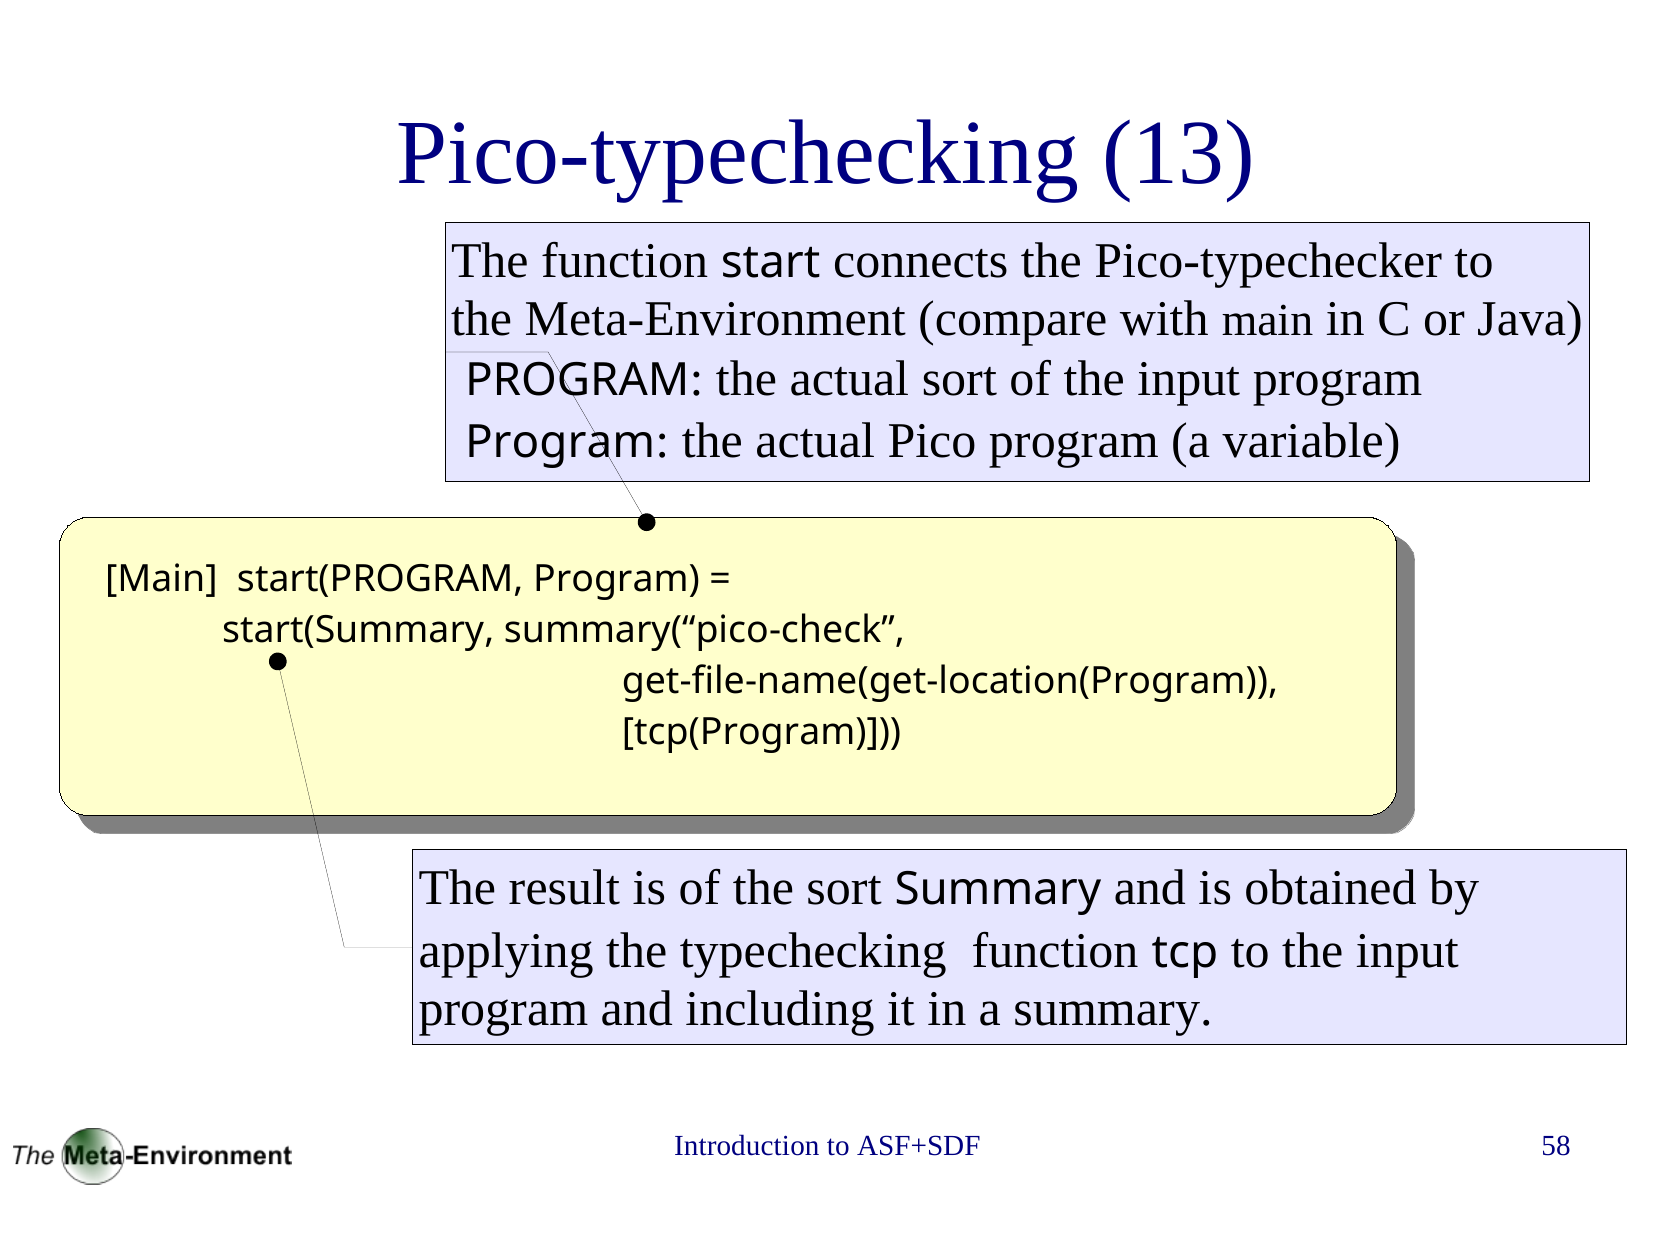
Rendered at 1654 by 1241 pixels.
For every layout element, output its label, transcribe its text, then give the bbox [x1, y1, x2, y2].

text_box [59, 517, 1397, 816]
text_box The result is of the sort Summary and is obtained by applying the typechecking function tcp to the input program and including it in a summary. [412, 849, 1627, 1045]
picture [13, 1128, 292, 1185]
text_box [Main] start(PROGRAM, Program) = start(Summary, summary(“pico-check”, get-file-name(get-location(Program)), [tcp(Program)])) [90, 543, 1471, 873]
title Pico-typechecking (13) [82, 49, 1571, 257]
text_box The function start connects the Pico-typechecker to the Meta-Environment (compare with main in C or Java) PROGRAM: the actual sort of the input program Program: the actual Pico program (a variable) [445, 222, 1590, 482]
